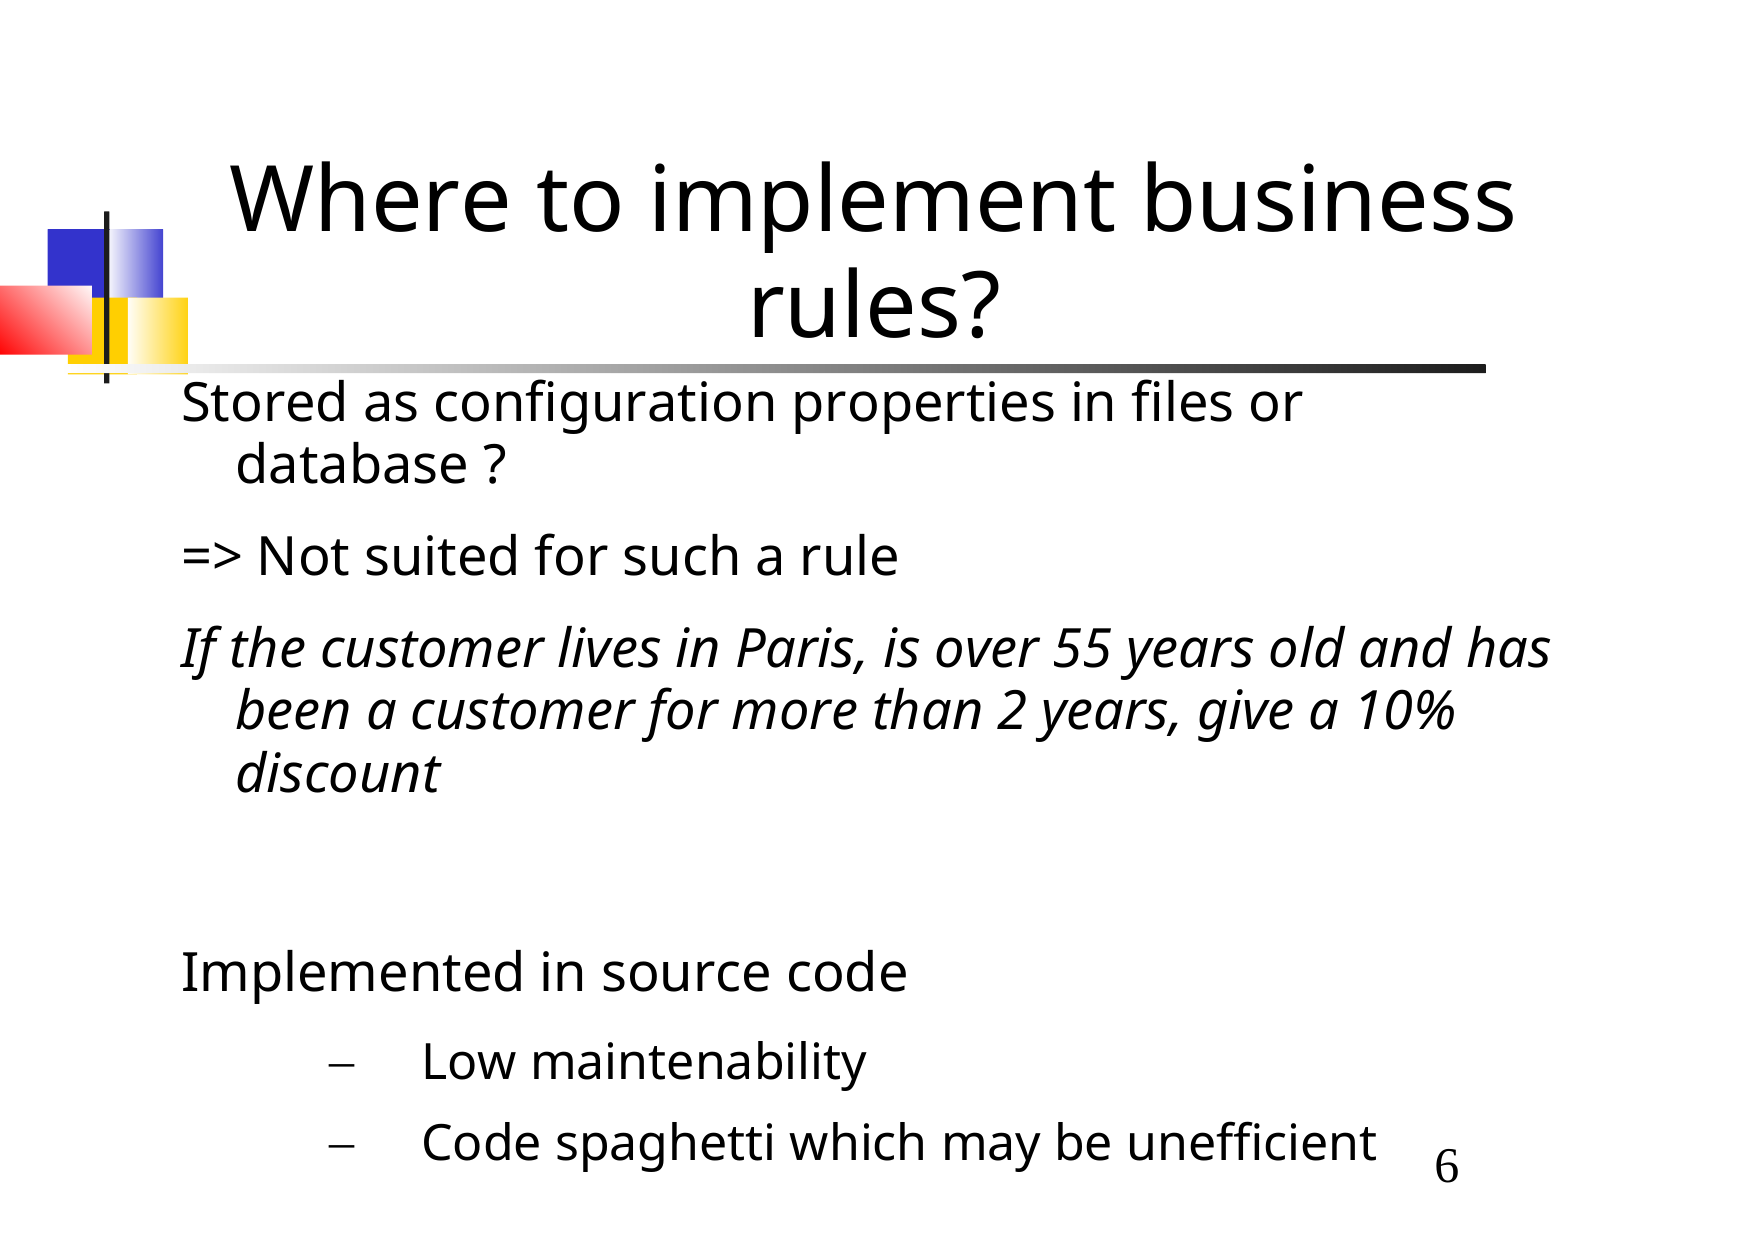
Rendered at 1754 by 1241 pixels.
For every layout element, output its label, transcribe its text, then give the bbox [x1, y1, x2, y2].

title Where to implement business rules? [179, 147, 1569, 359]
list Stored as configuration properties in files or database ? => Not suited for such a rule If the customer lives in Paris, is over 55 years old and has been a customer for more than 2 years, give a 10% discount Implemented in source code Low maintenability Code spaghetti which may be unefficient [179, 371, 1569, 1175]
